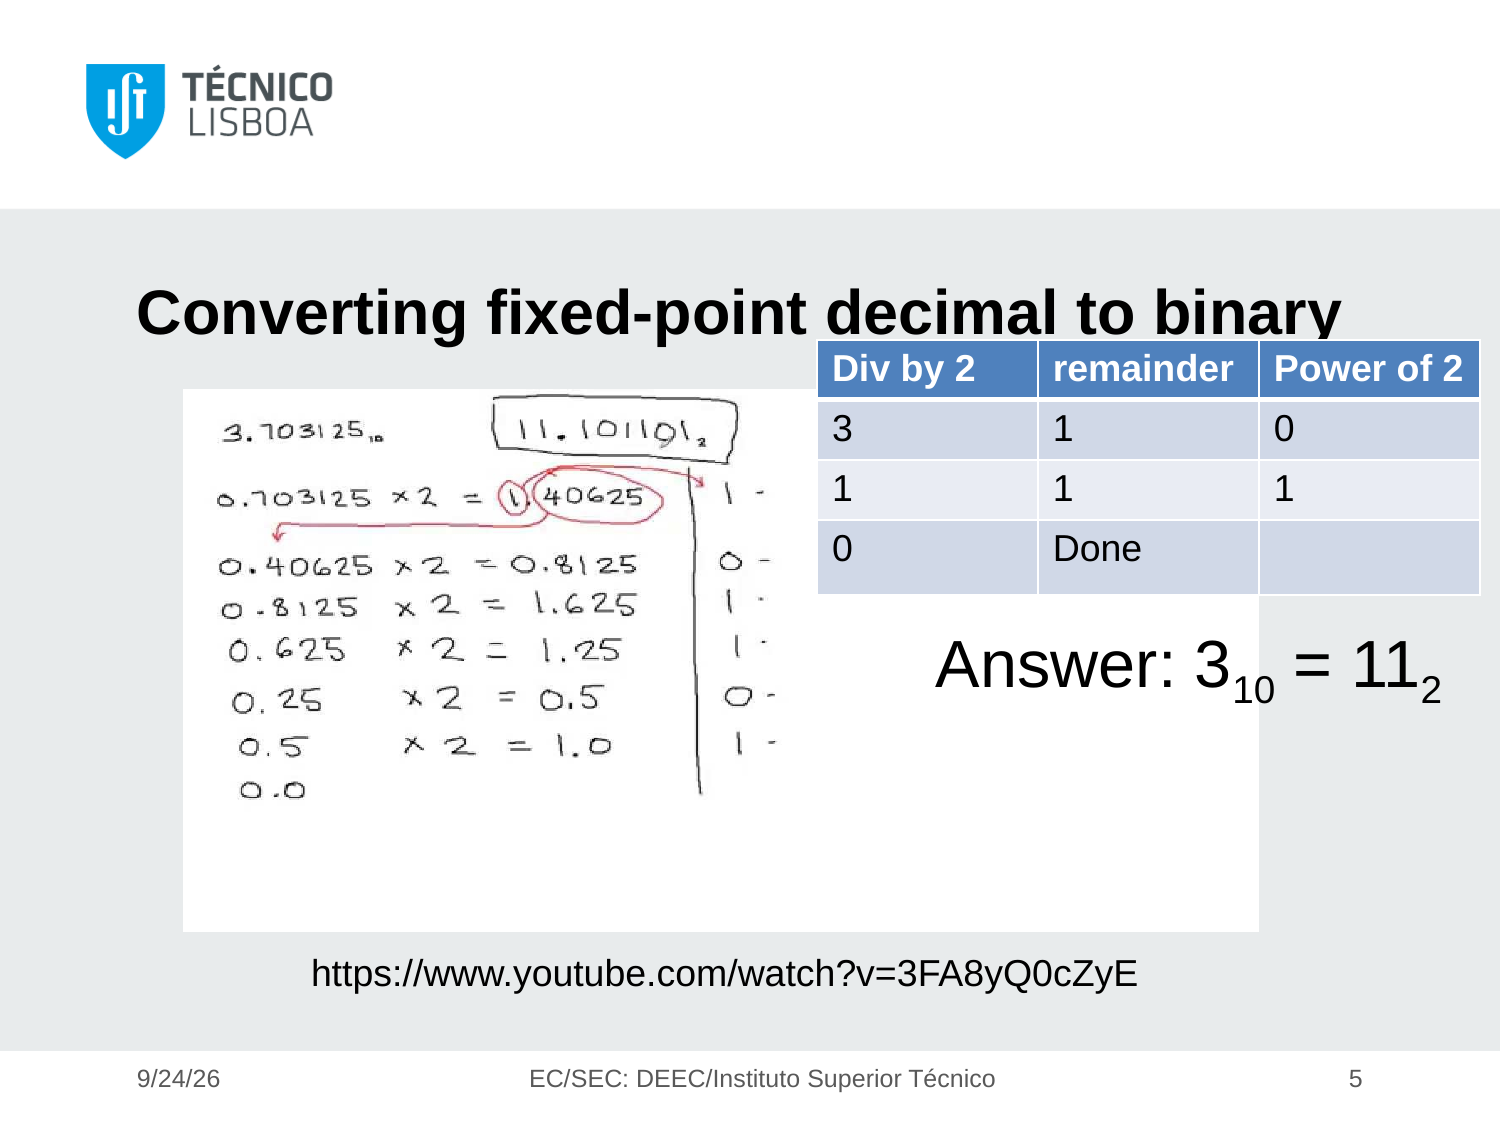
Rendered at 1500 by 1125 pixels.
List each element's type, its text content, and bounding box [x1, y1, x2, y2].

table_cell 1 [1039, 461, 1258, 519]
table_cell 0 [818, 521, 1037, 594]
table_cell 3 [818, 402, 1037, 459]
text_box Answer: 310 = 112 [921, 612, 1458, 719]
title Converting fixed-point decimal to binary [121, 237, 1378, 381]
table_cell [1260, 521, 1479, 594]
table_cell 1 [1039, 402, 1258, 459]
table_cell 0 [1260, 402, 1479, 459]
slide_number 11/15/18 [121, 1052, 425, 1103]
text_box https://www.youtube.com/watch?v=3FA8yQ0cZyE [296, 941, 1204, 1002]
table_cell 1 [1260, 461, 1479, 519]
footer EC/SEC: DEEC/Instituto Superior Técnico [512, 1052, 1021, 1103]
picture [0, 0, 1500, 1125]
table_header Div by 2 [818, 341, 1037, 397]
table_cell 1 [818, 461, 1037, 519]
table_header remainder [1039, 341, 1258, 397]
slide_number <number> [1077, 1052, 1378, 1103]
table_cell Done [1039, 521, 1258, 594]
table_header Power of 2 [1260, 341, 1479, 397]
